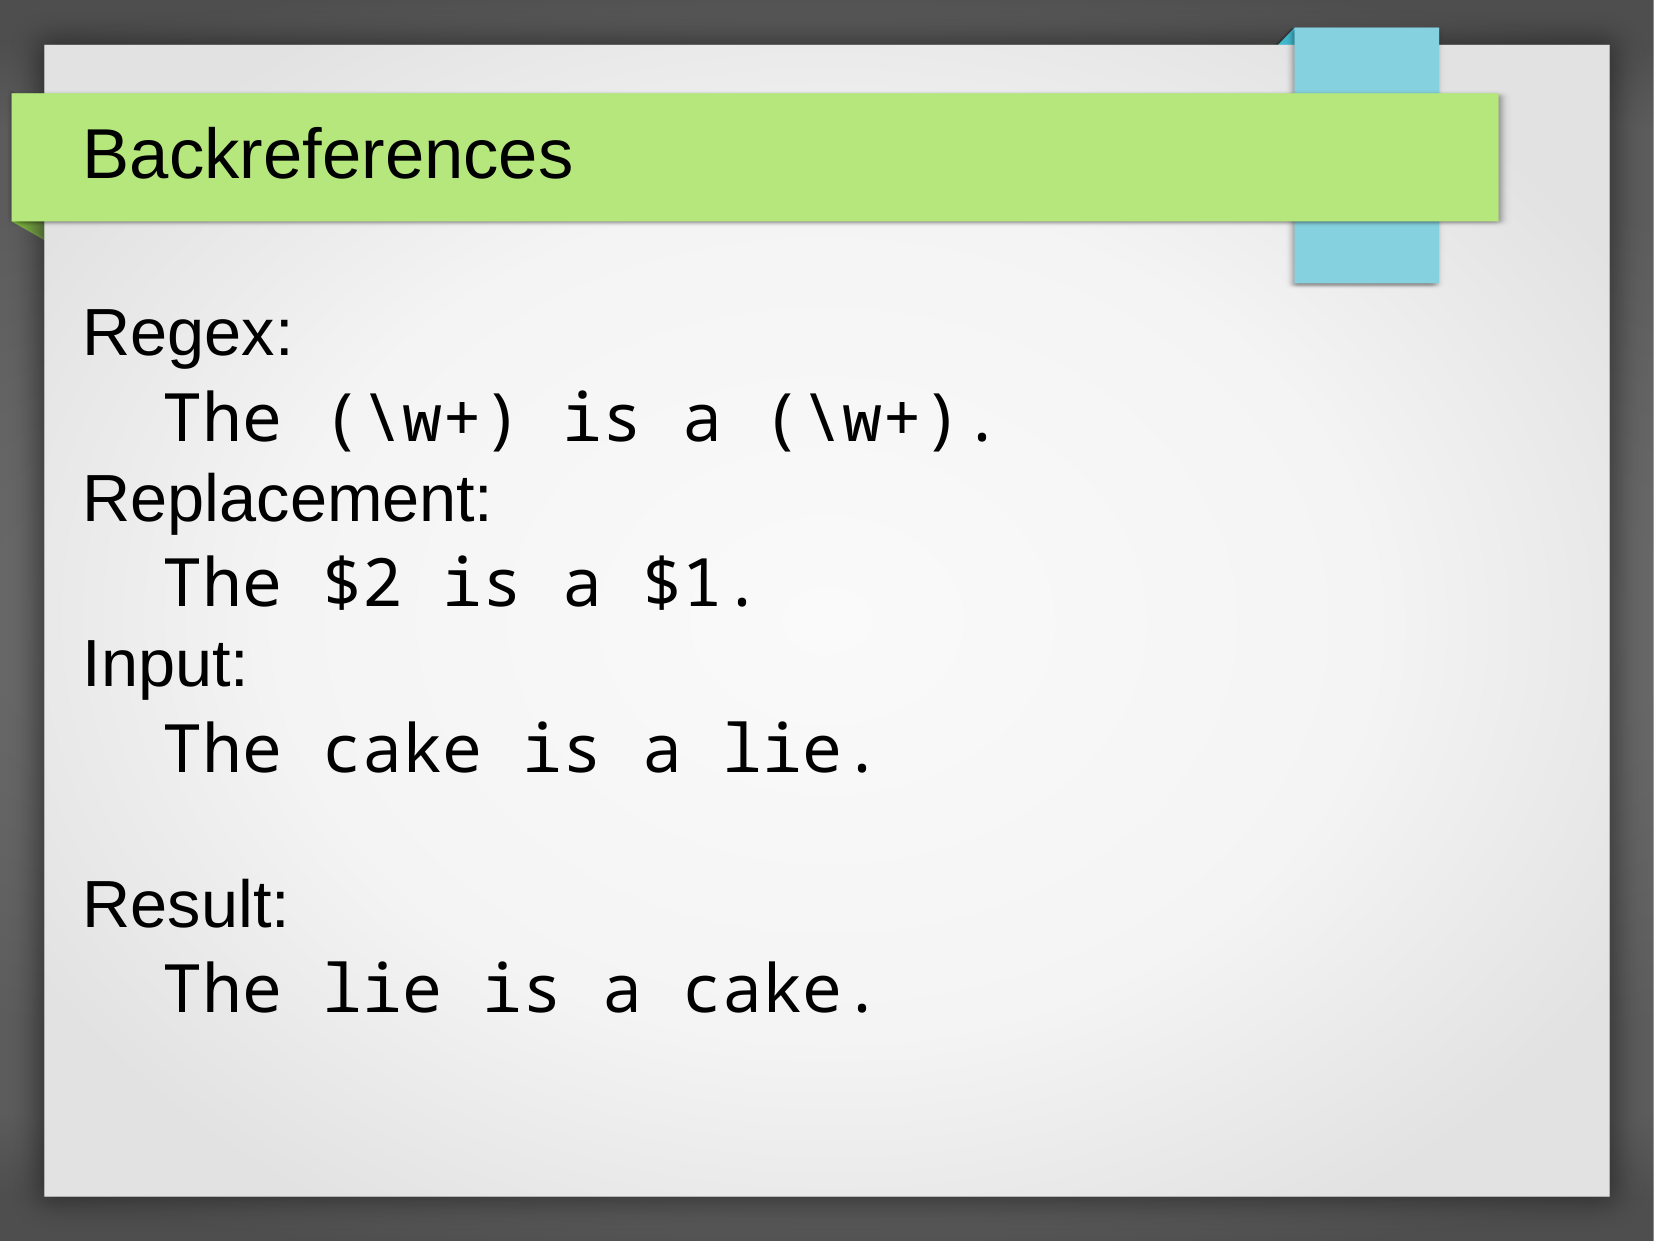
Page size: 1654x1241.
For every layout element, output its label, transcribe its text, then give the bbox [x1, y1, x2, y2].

picture [0, 0, 1654, 1241]
subtitle Regex: The (\w+) is a (\w+). Replacement: The $2 is a $1. Input: The cake is a lie. Result: The lie is a cake. [82, 295, 1571, 1015]
title Backreferences [82, 94, 1264, 213]
